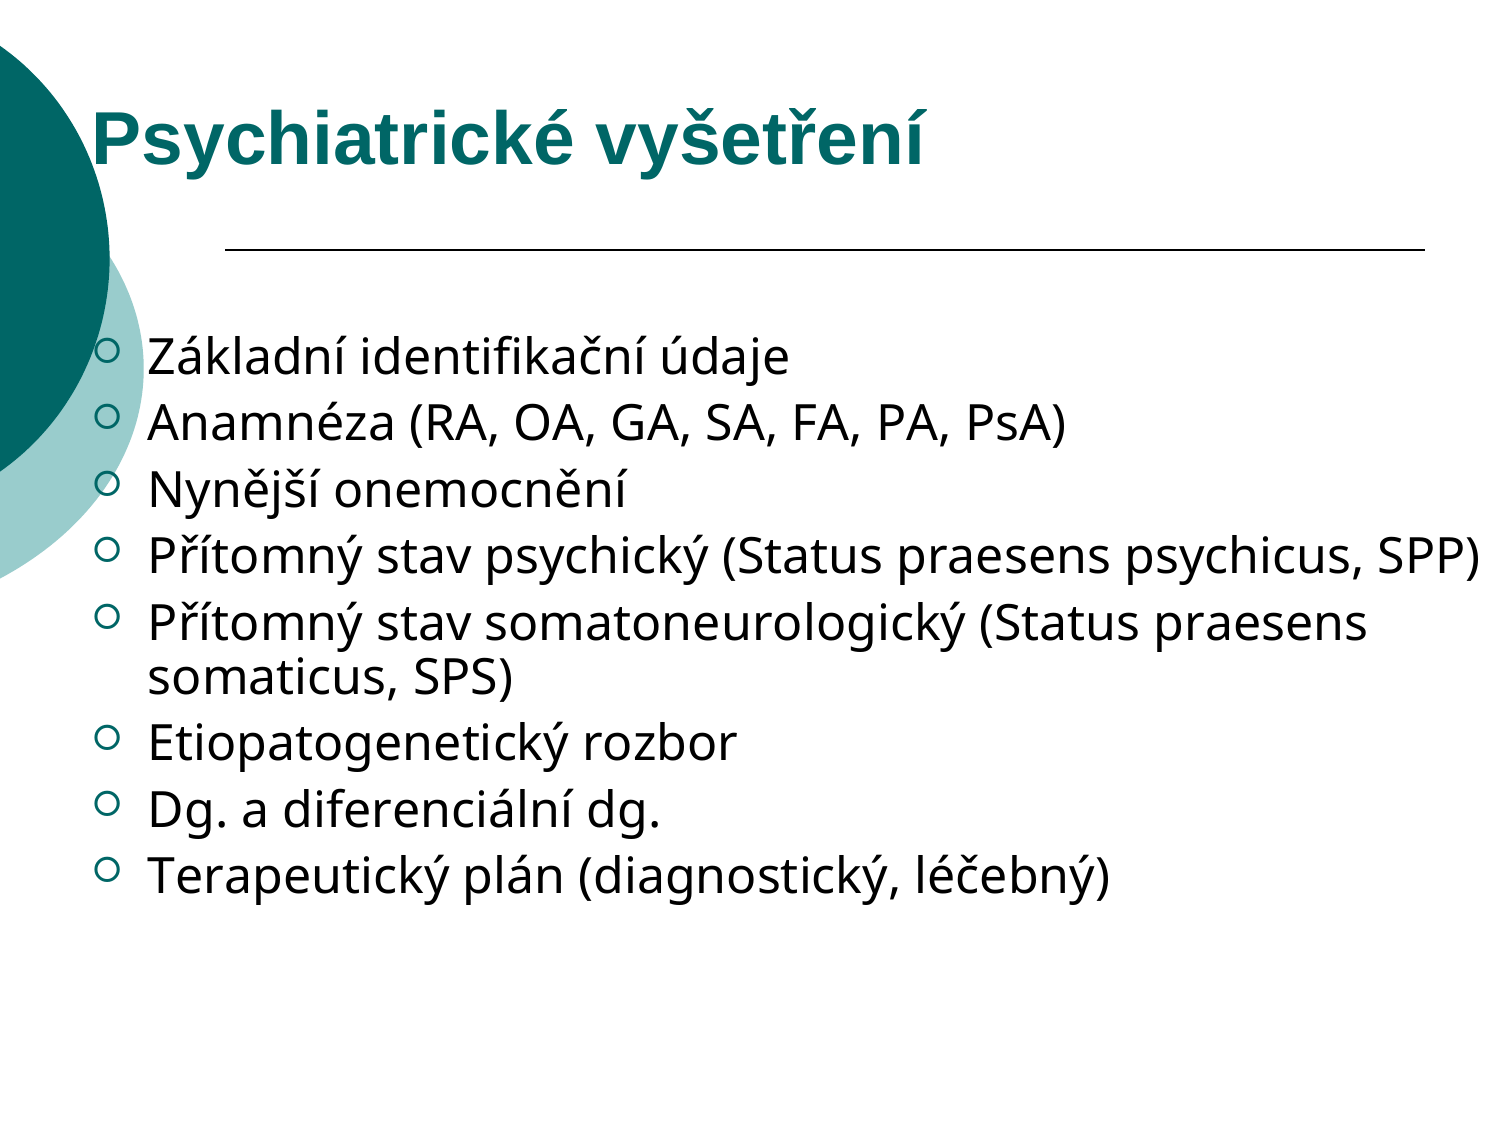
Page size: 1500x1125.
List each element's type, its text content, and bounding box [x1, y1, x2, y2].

title Psychiatrické vyšetření [76, 0, 1427, 184]
list Základní identifikační údaje Anamnéza (RA, OA, GA, SA, FA, PA, PsA) Nynější onemocnění Přítomný stav psychický (Status praesens psychicus, SPP) Přítomný stav somatoneurologický (Status praesens somaticus, SPS) Etiopatogenetický rozbor Dg. a diferenciální dg. Terapeutický plán (diagnostický, léčebný) [76, 184, 1500, 1094]
